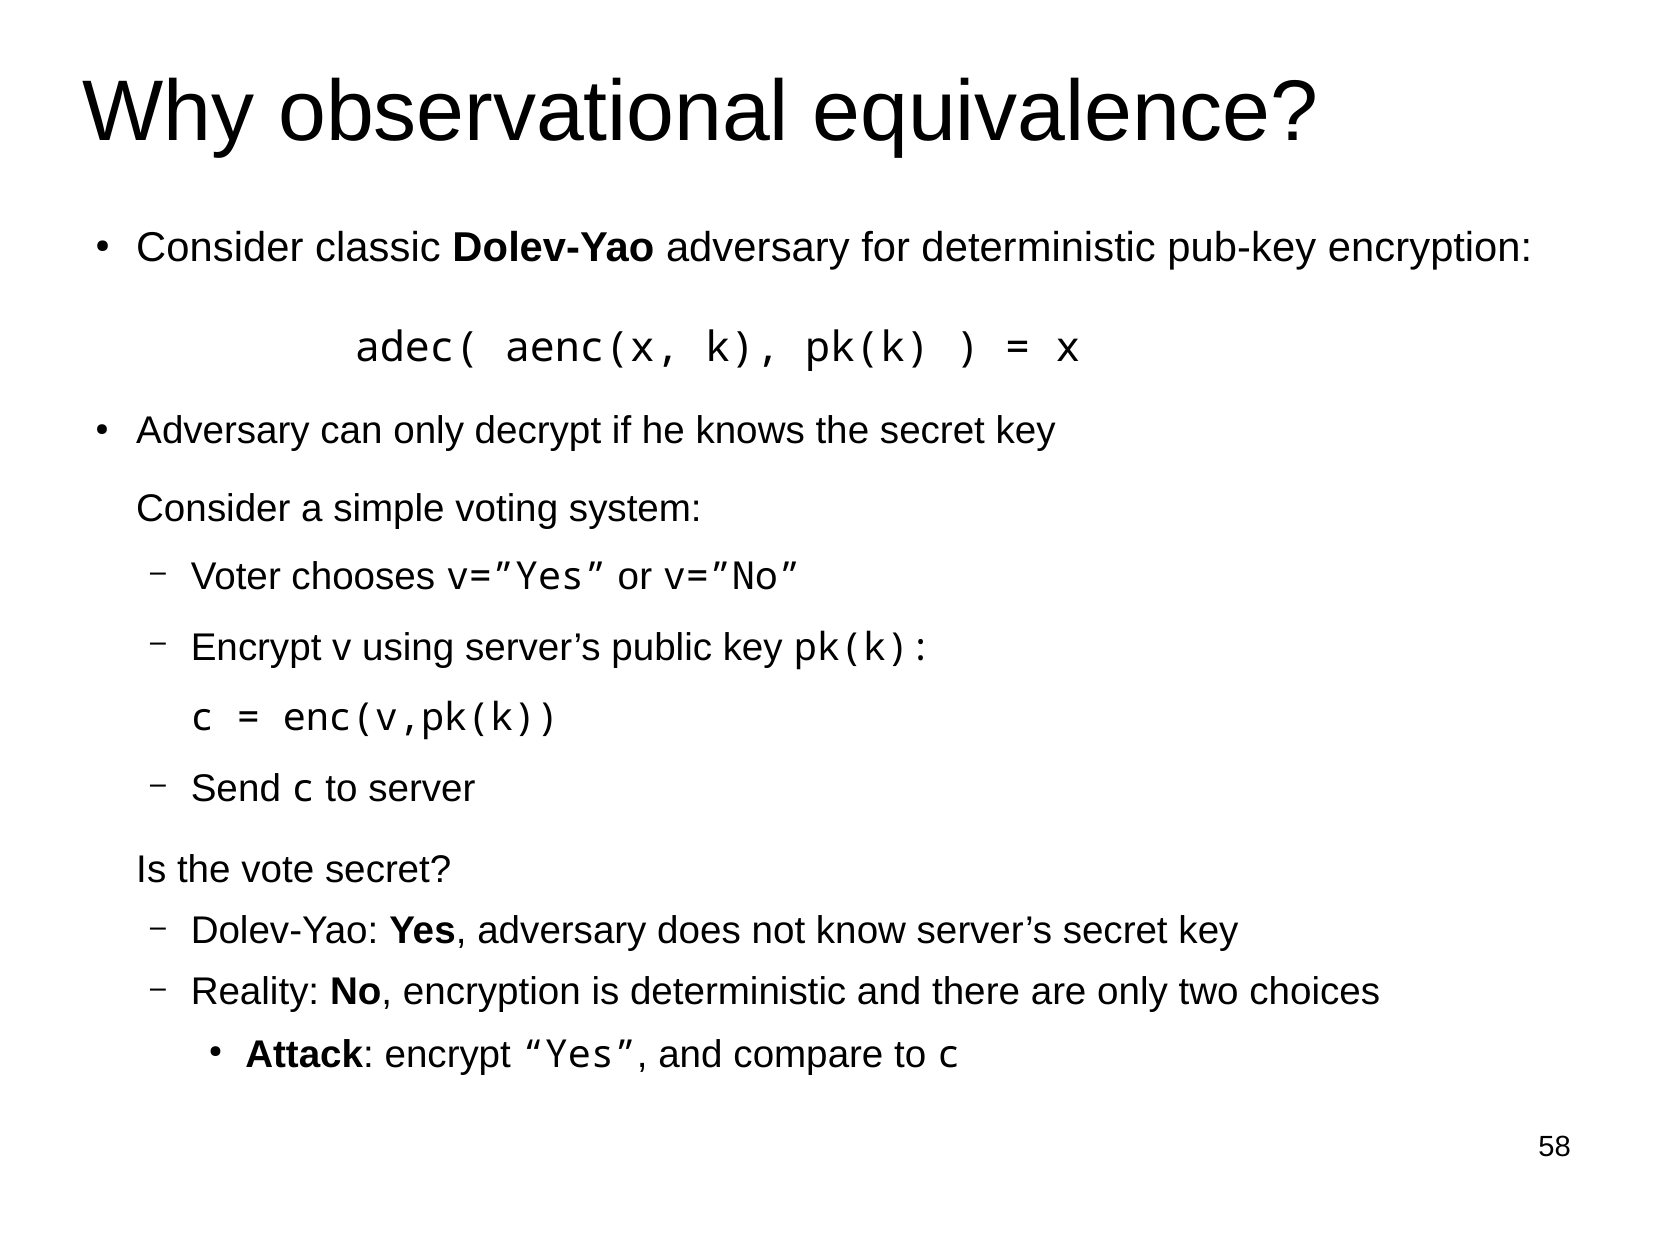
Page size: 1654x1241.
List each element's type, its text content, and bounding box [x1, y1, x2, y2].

title Why observational equivalence? [82, 49, 1571, 173]
list Consider classic Dolev-Yao adversary for deterministic pub-key encryption: adec( aenc(x, k), pk(k) ) = x Adversary can only decrypt if he knows the secret key Consider a simple voting system: Voter chooses v=”Yes” or v=”No” Encrypt v using server’s public key pk(k): c = enc(v,pk(k)) Send c to server Is the vote secret? Dolev-Yao: Yes, adversary does not know server’s secret key Reality: No, encryption is deterministic and there are only two choices Attack: encrypt “Yes”, and compare to c [81, 224, 1570, 1088]
